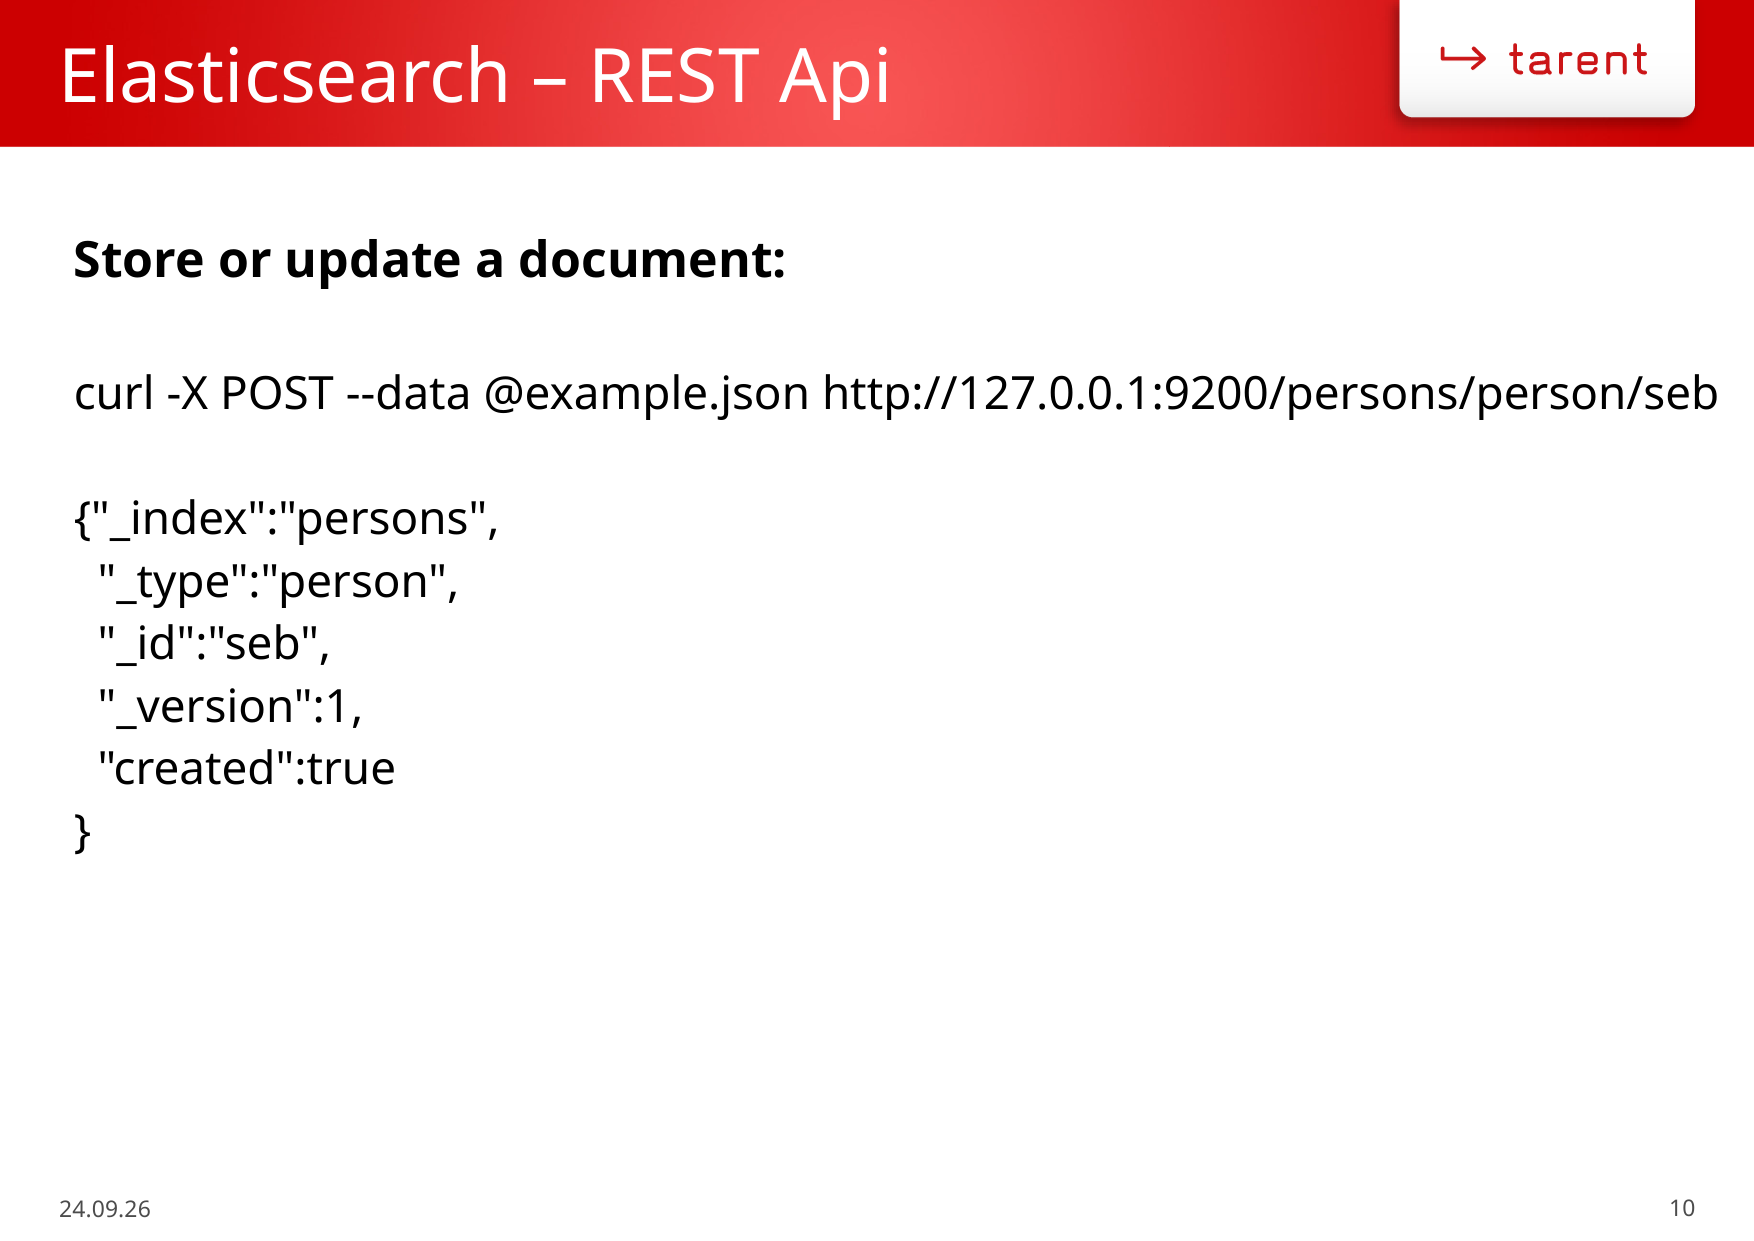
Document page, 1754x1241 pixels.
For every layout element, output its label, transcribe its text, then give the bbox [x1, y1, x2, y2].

picture [0, 0, 1754, 1240]
title Elasticsearch – REST Api [59, 0, 1638, 159]
text_box Store or update a document: curl -X POST --data @example.json http://127.0.0.1:9200/persons/person/seb {"_index":"persons", "_type":"person", "_id":"seb", "_version":1, "created":true } [59, 159, 1754, 1146]
picture [1638, 0, 1754, 159]
